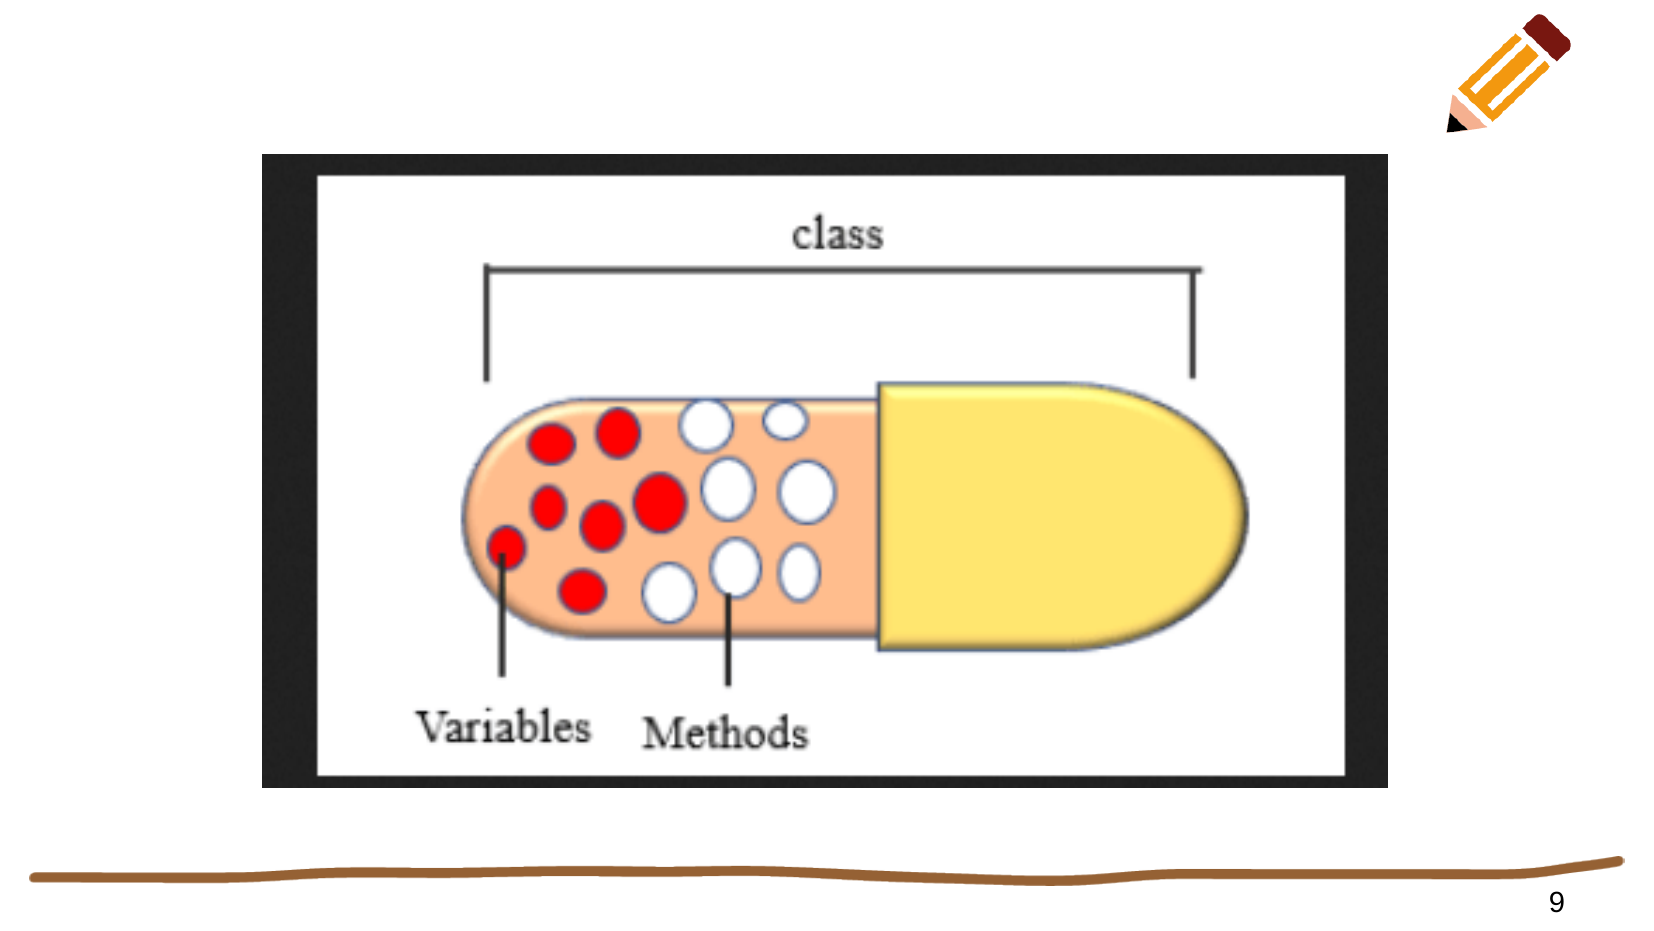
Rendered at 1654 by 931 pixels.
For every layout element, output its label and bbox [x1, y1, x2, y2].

picture [262, 154, 1388, 788]
picture [1446, 14, 1571, 133]
picture [29, 856, 1625, 886]
